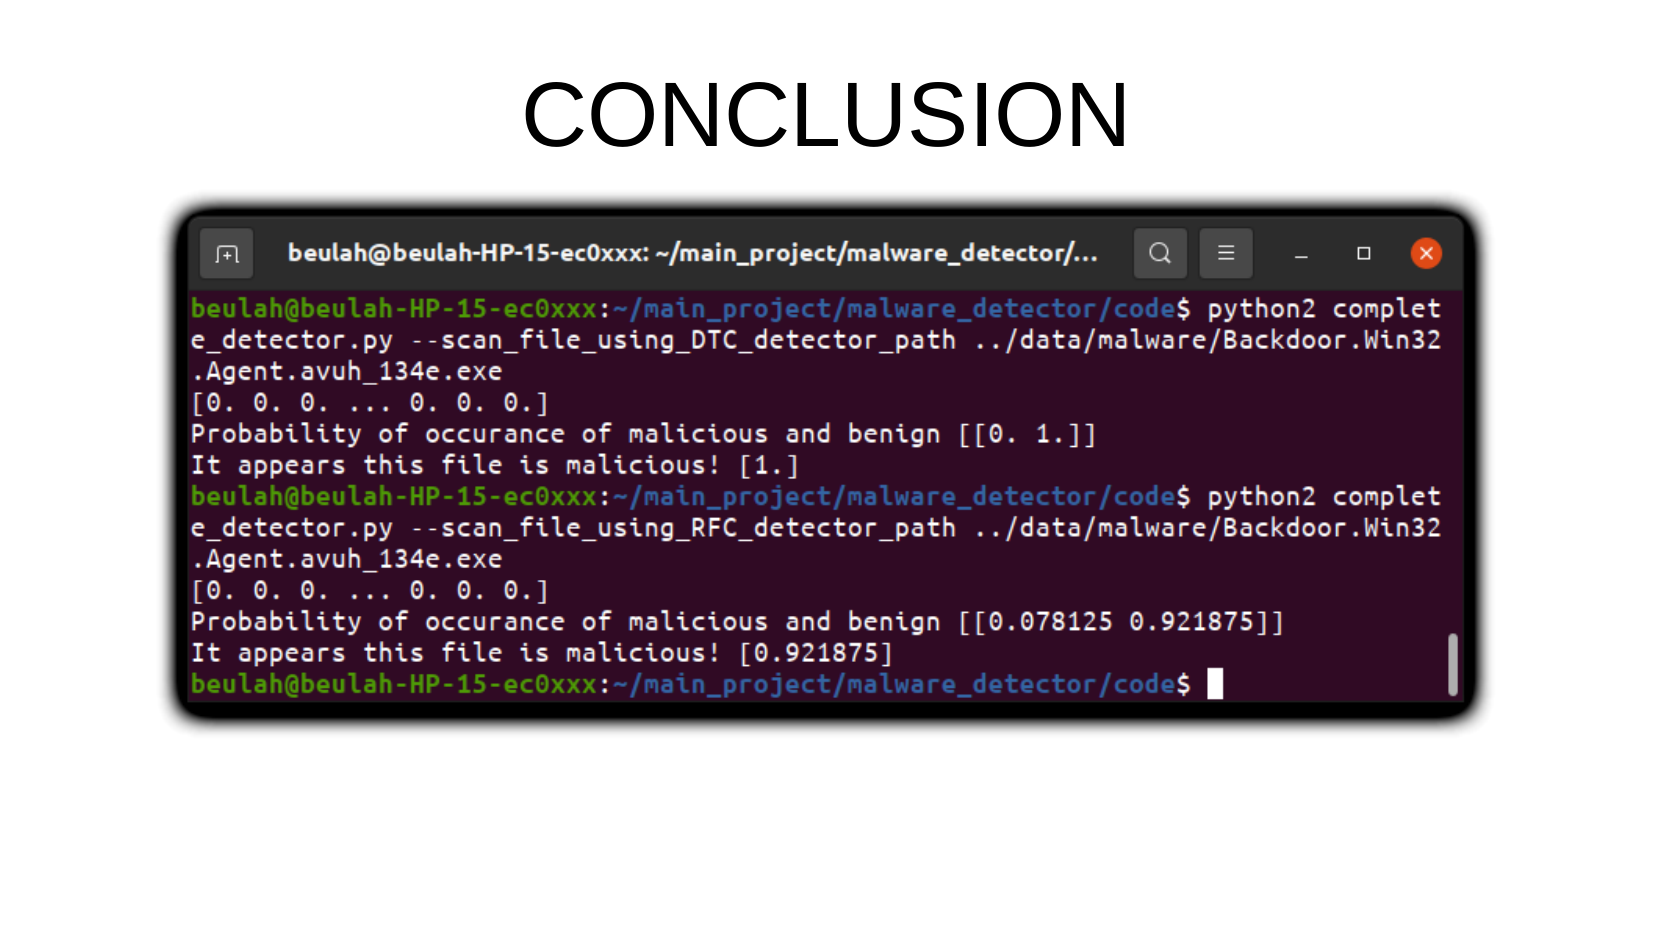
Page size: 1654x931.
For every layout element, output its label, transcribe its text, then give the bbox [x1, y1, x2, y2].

picture [147, 180, 1505, 748]
title CONCLUSION [82, 37, 1571, 193]
